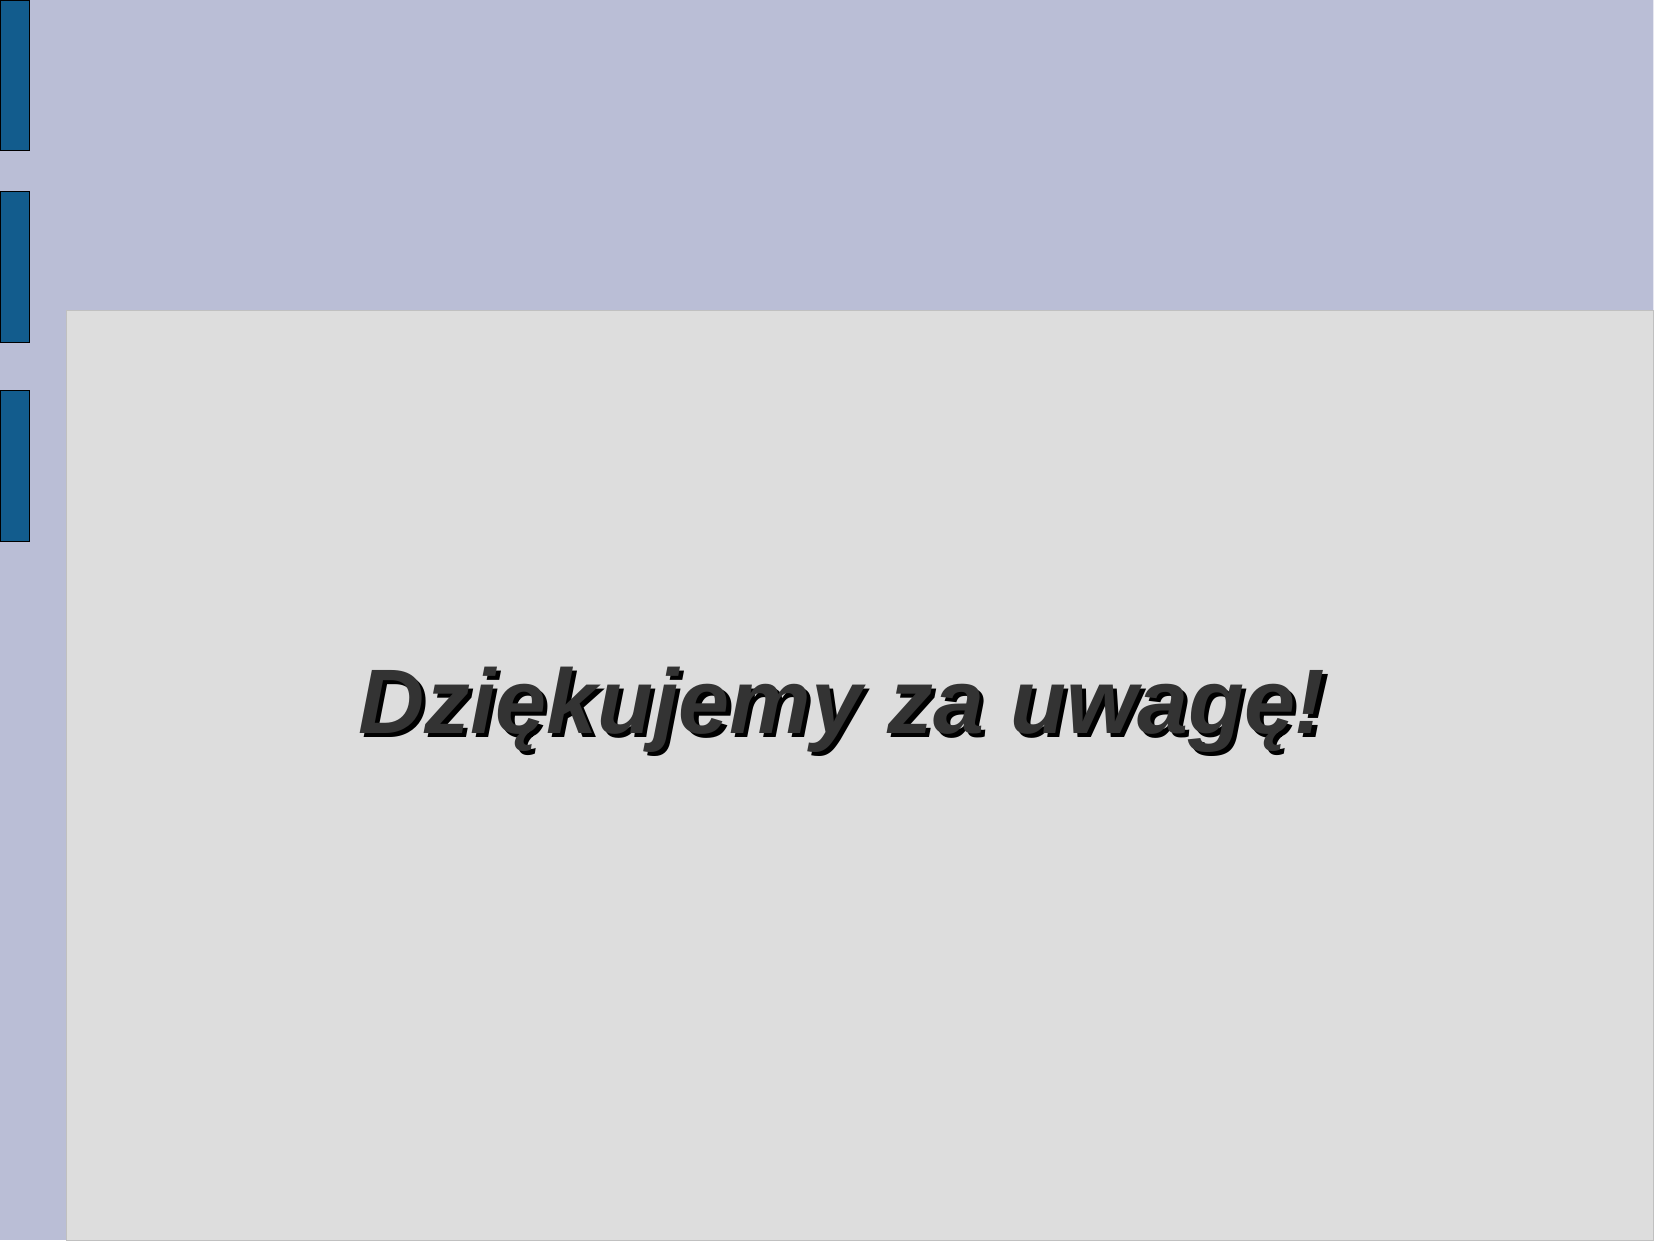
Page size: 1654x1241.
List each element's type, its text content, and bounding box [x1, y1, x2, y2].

title Dziękujemy za uwagę! [136, 605, 1549, 798]
